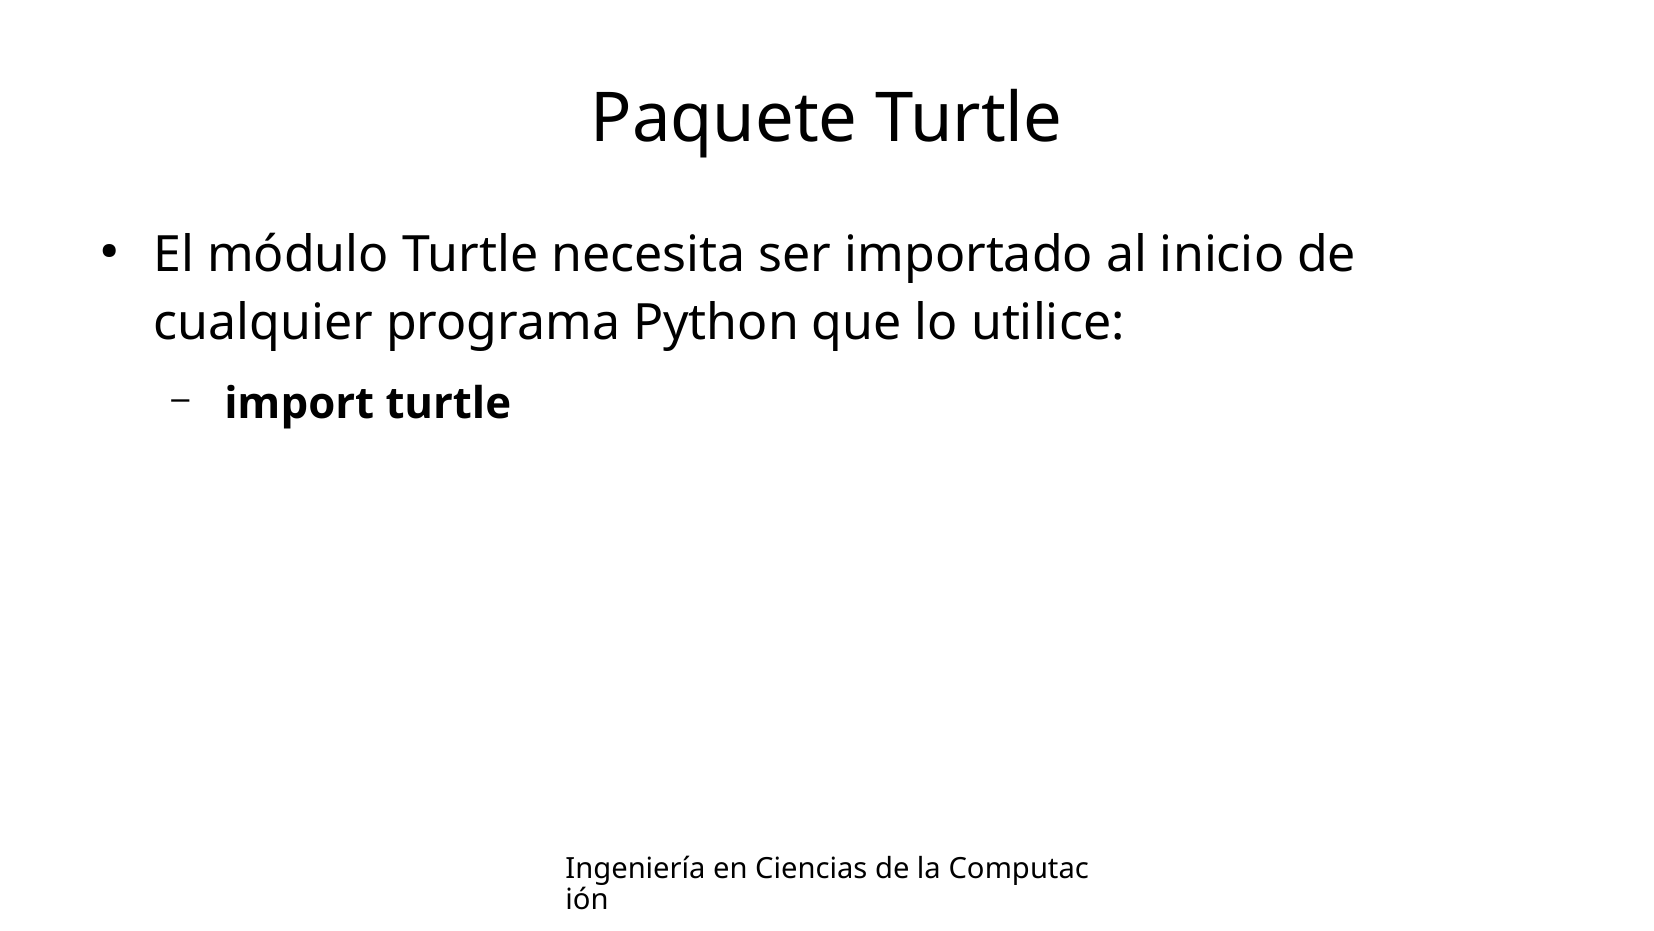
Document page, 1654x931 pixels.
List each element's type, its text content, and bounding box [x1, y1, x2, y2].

list El módulo Turtle necesita ser importado al inicio de cualquier programa Python que lo utilice: import turtle [82, 217, 1571, 758]
title Paquete Turtle [82, 37, 1571, 193]
